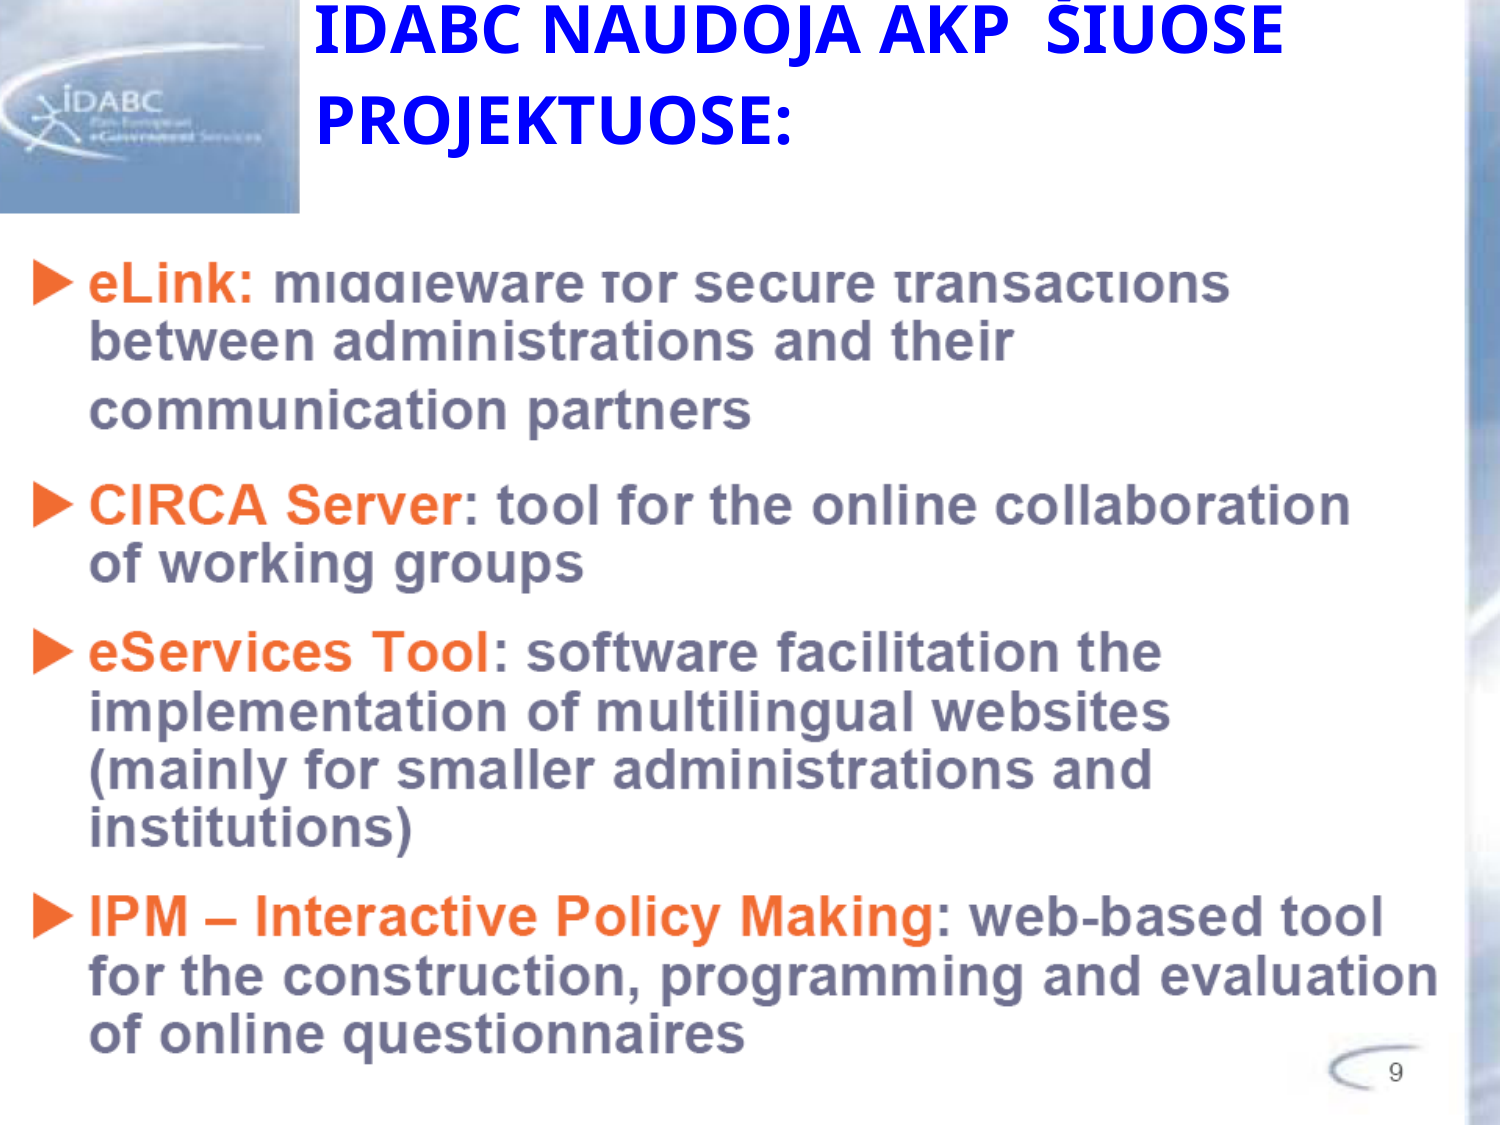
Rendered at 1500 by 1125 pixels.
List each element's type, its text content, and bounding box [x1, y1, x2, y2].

text_box IDABC NAUDOJA AKP ŠIUOSE PROJEKTUOSE: [299, 0, 1463, 272]
picture [0, 0, 1500, 1125]
